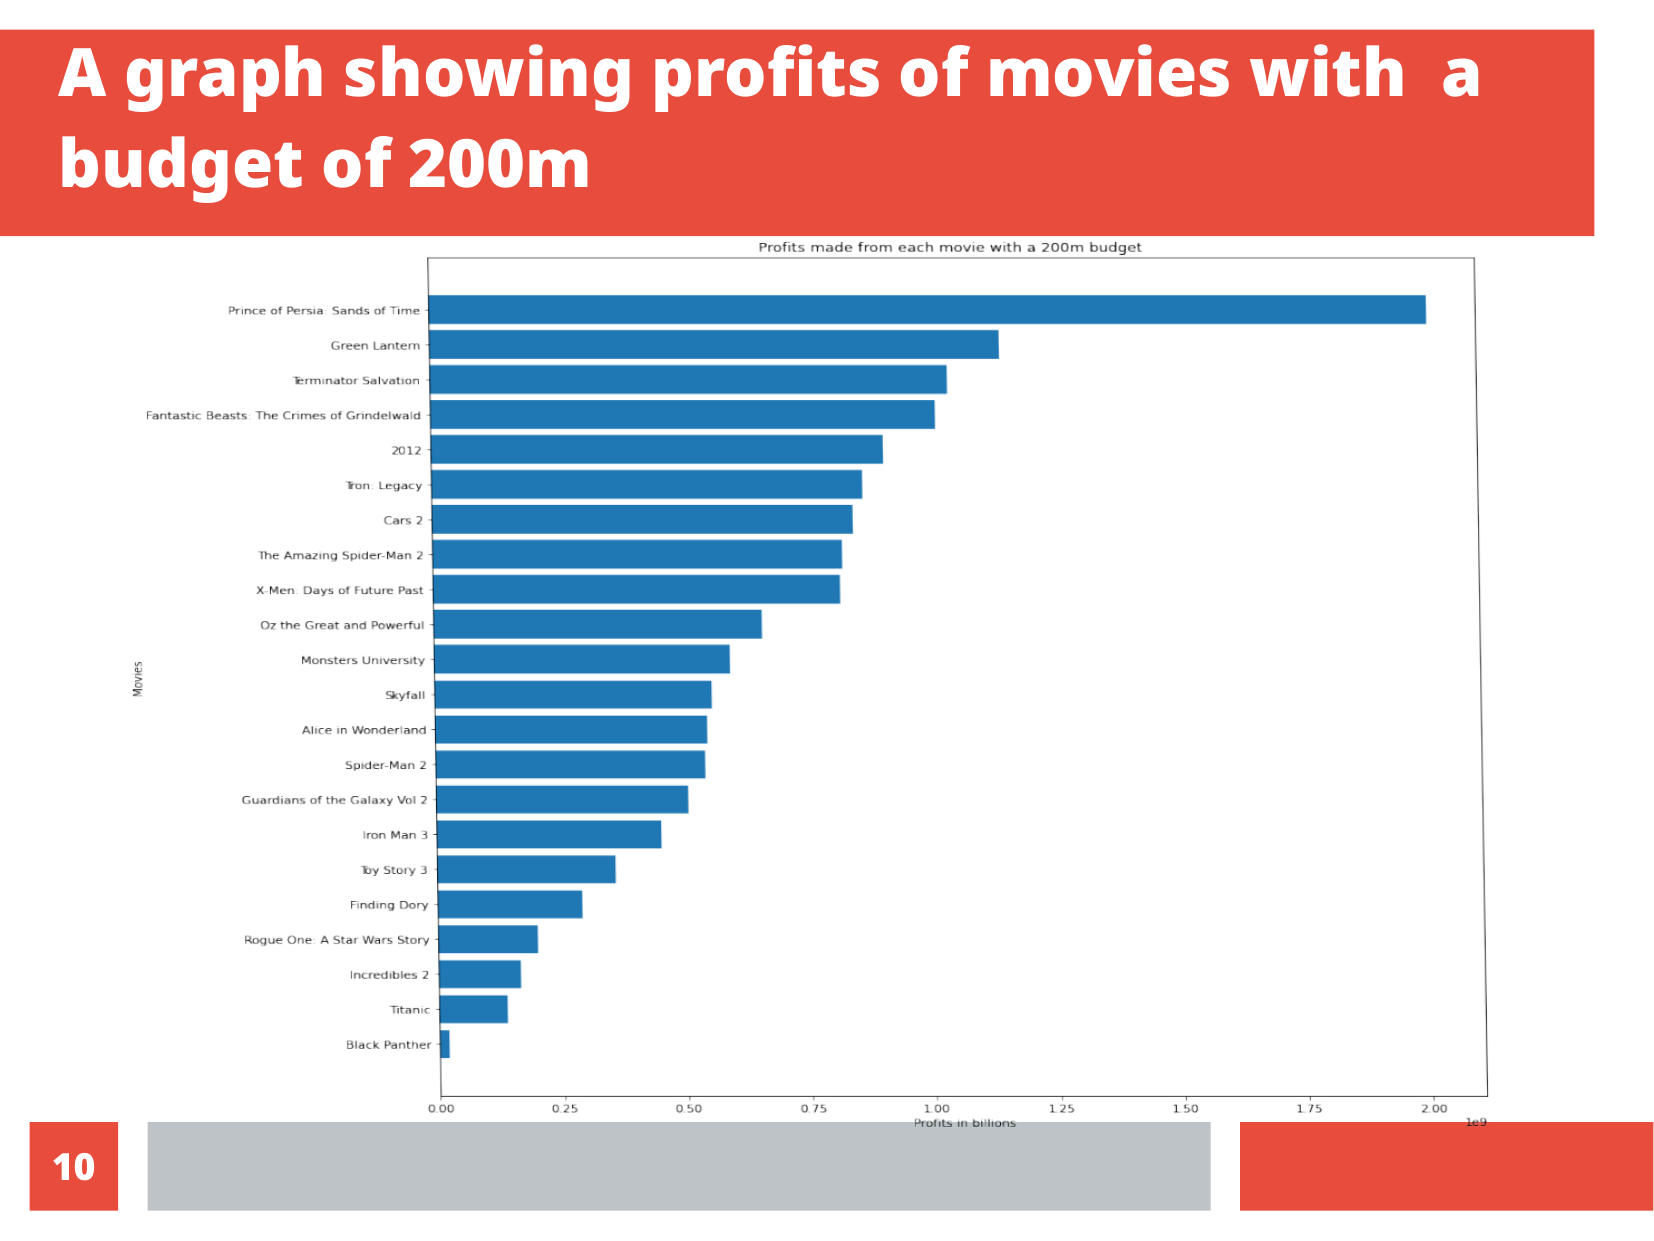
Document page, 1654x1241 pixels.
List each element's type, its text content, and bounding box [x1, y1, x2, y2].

title A graph showing profits of movies with a budget of 200m [59, 59, 1595, 207]
picture [116, 234, 1496, 1135]
